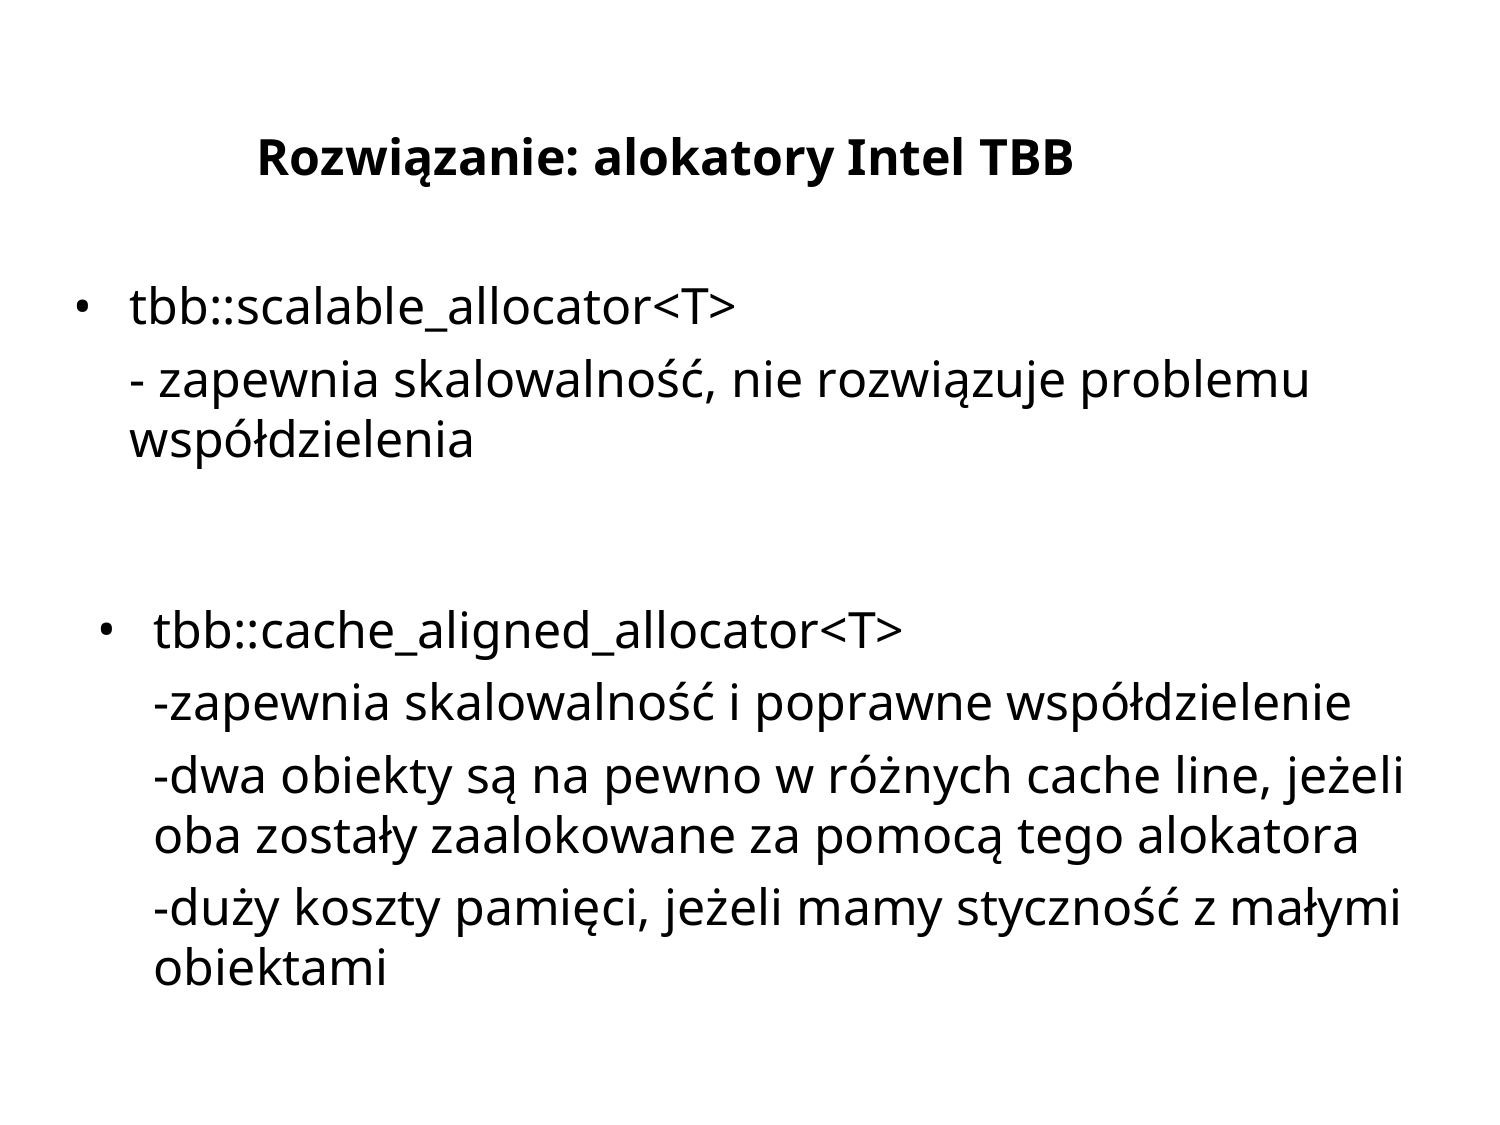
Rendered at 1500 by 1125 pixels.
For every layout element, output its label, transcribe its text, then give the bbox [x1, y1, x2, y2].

list tbb::cache_aligned_allocator<T> -zapewnia skalowalność i poprawne współdzielenie -dwa obiekty są na pewno w różnych cache line, jeżeli oba zostały zaalokowane za pomocą tego alokatora -duży koszty pamięci, jeżeli mamy styczność z małymi obiektami [82, 590, 1425, 1005]
list tbb::scalable_allocator<T> - zapewnia skalowalność, nie rozwiązuje problemu współdzielenia [59, 267, 1425, 556]
title Rozwiązanie: alokatory Intel TBB [242, 78, 1425, 233]
